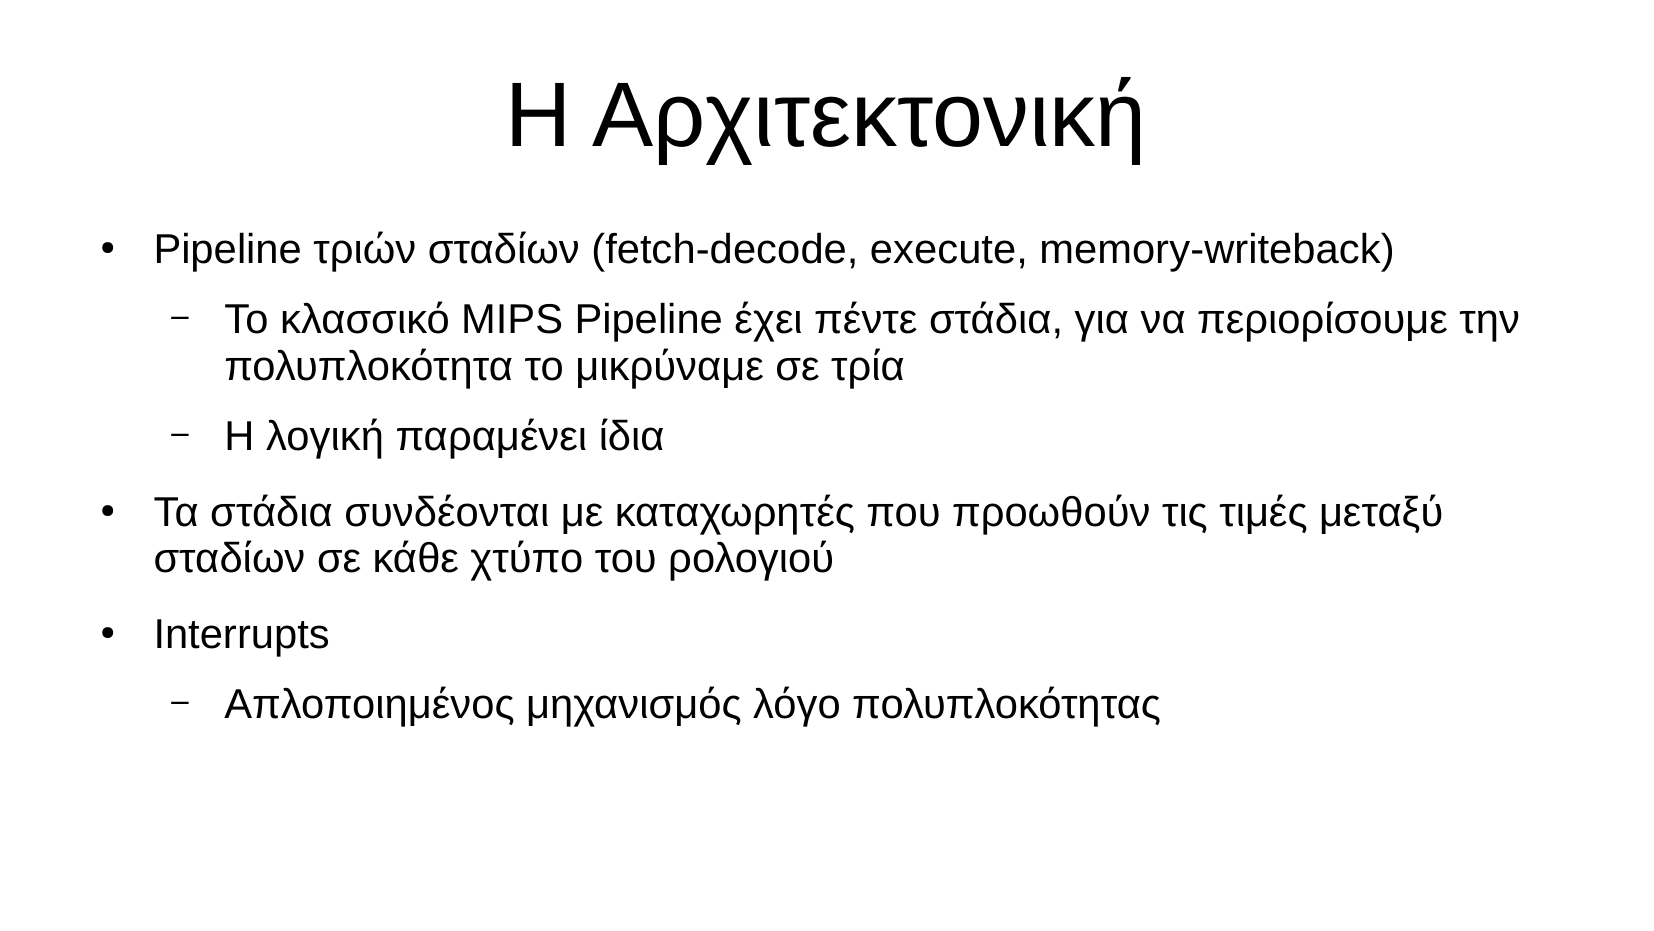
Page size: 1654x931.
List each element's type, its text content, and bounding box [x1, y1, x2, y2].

list Pipeline τριών σταδίων (fetch-decode, execute, memory-writeback) Το κλασσικό MIPS Pipeline έχει πέντε στάδια, για να περιορίσουμε την πολυπλοκότητα το μικρύναμε σε τρία Η λογική παραμένει ίδια Τα στάδια συνδέονται με καταχωρητές που προωθούν τις τιμές μεταξύ σταδίων σε κάθε χτύπο του ρολογιού Interrupts Απλοποιημένος μηχανισμός λόγο πολυπλοκότητας [82, 150, 1571, 901]
title Η Αρχιτεκτονική [82, 37, 1571, 150]
